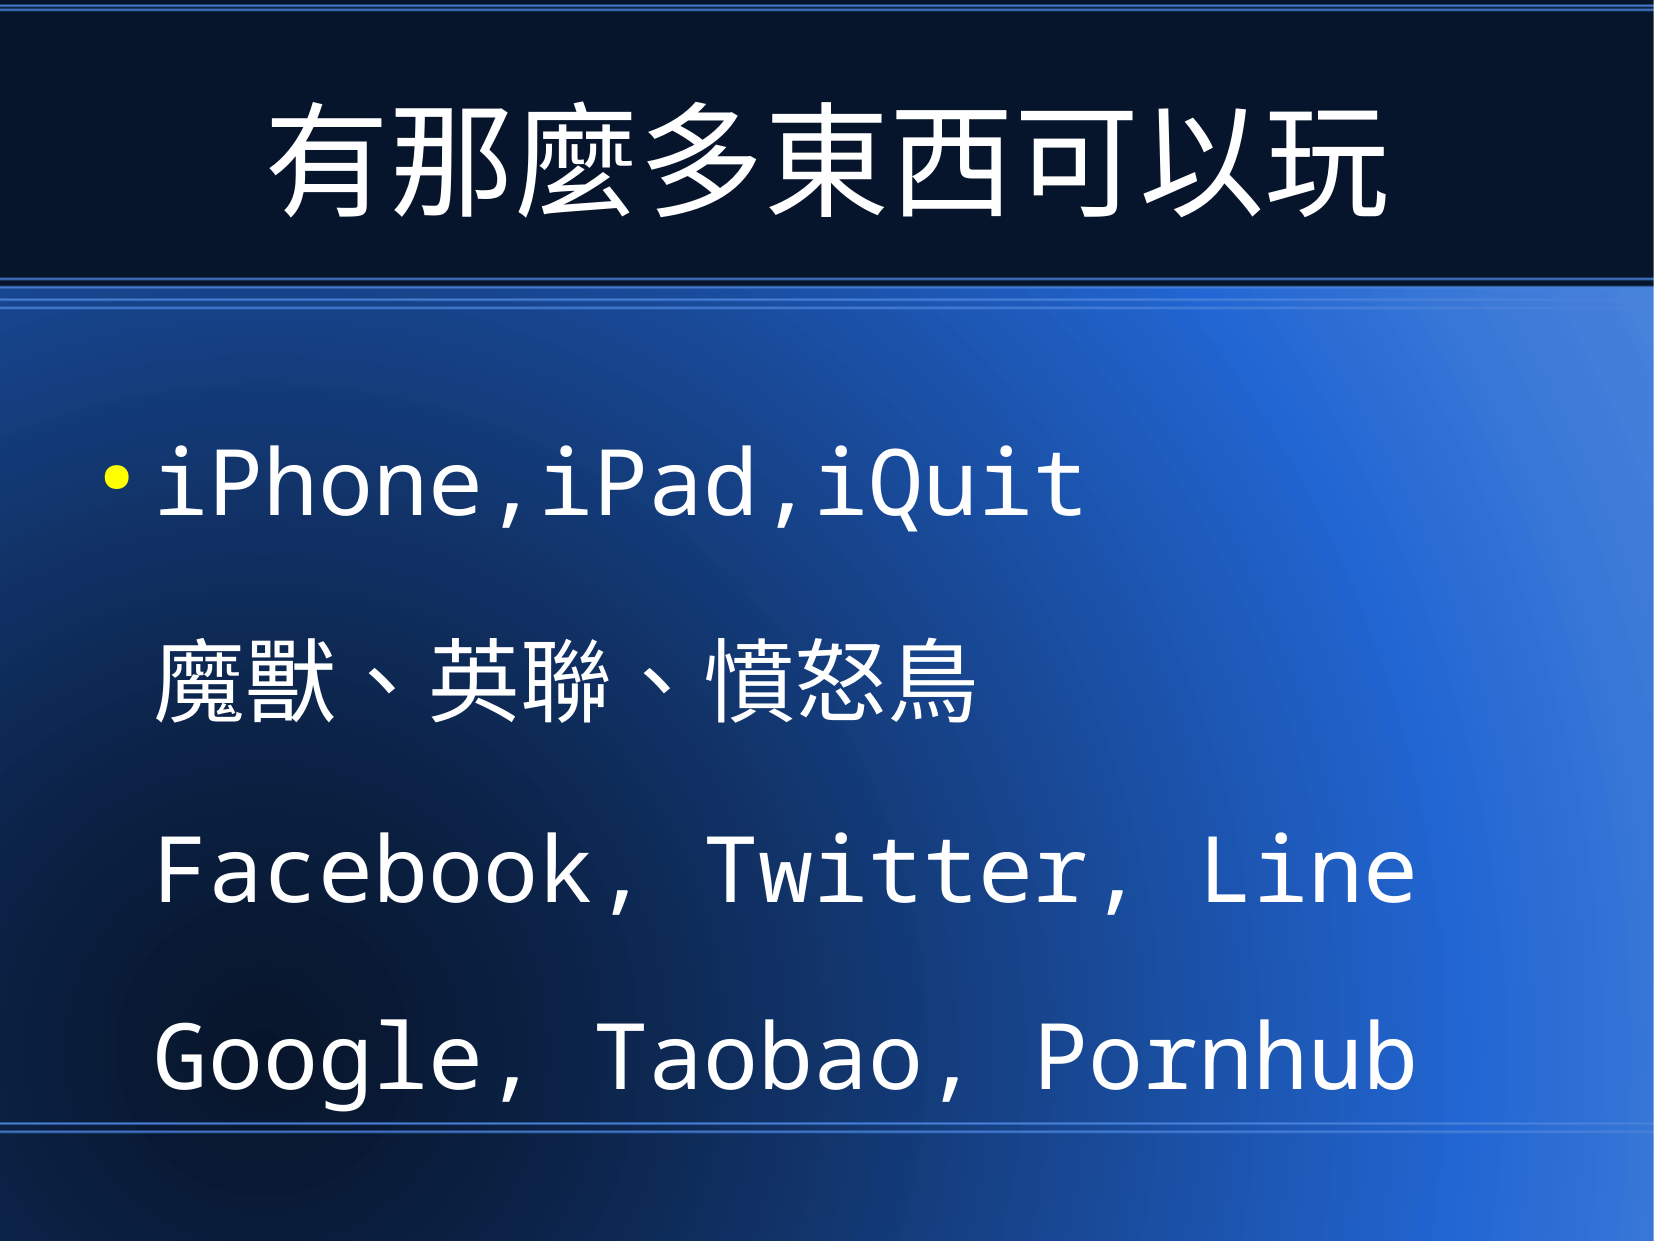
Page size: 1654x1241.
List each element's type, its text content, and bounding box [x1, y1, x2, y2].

title 有那麼多東西可以玩 [82, 49, 1571, 257]
list iPhone,iPad,iQuit 魔獸、英聯、憤怒鳥 Facebook, Twitter, Line Google, Taobao, Pornhub ... [82, 355, 1571, 1241]
picture [0, 0, 1654, 1241]
